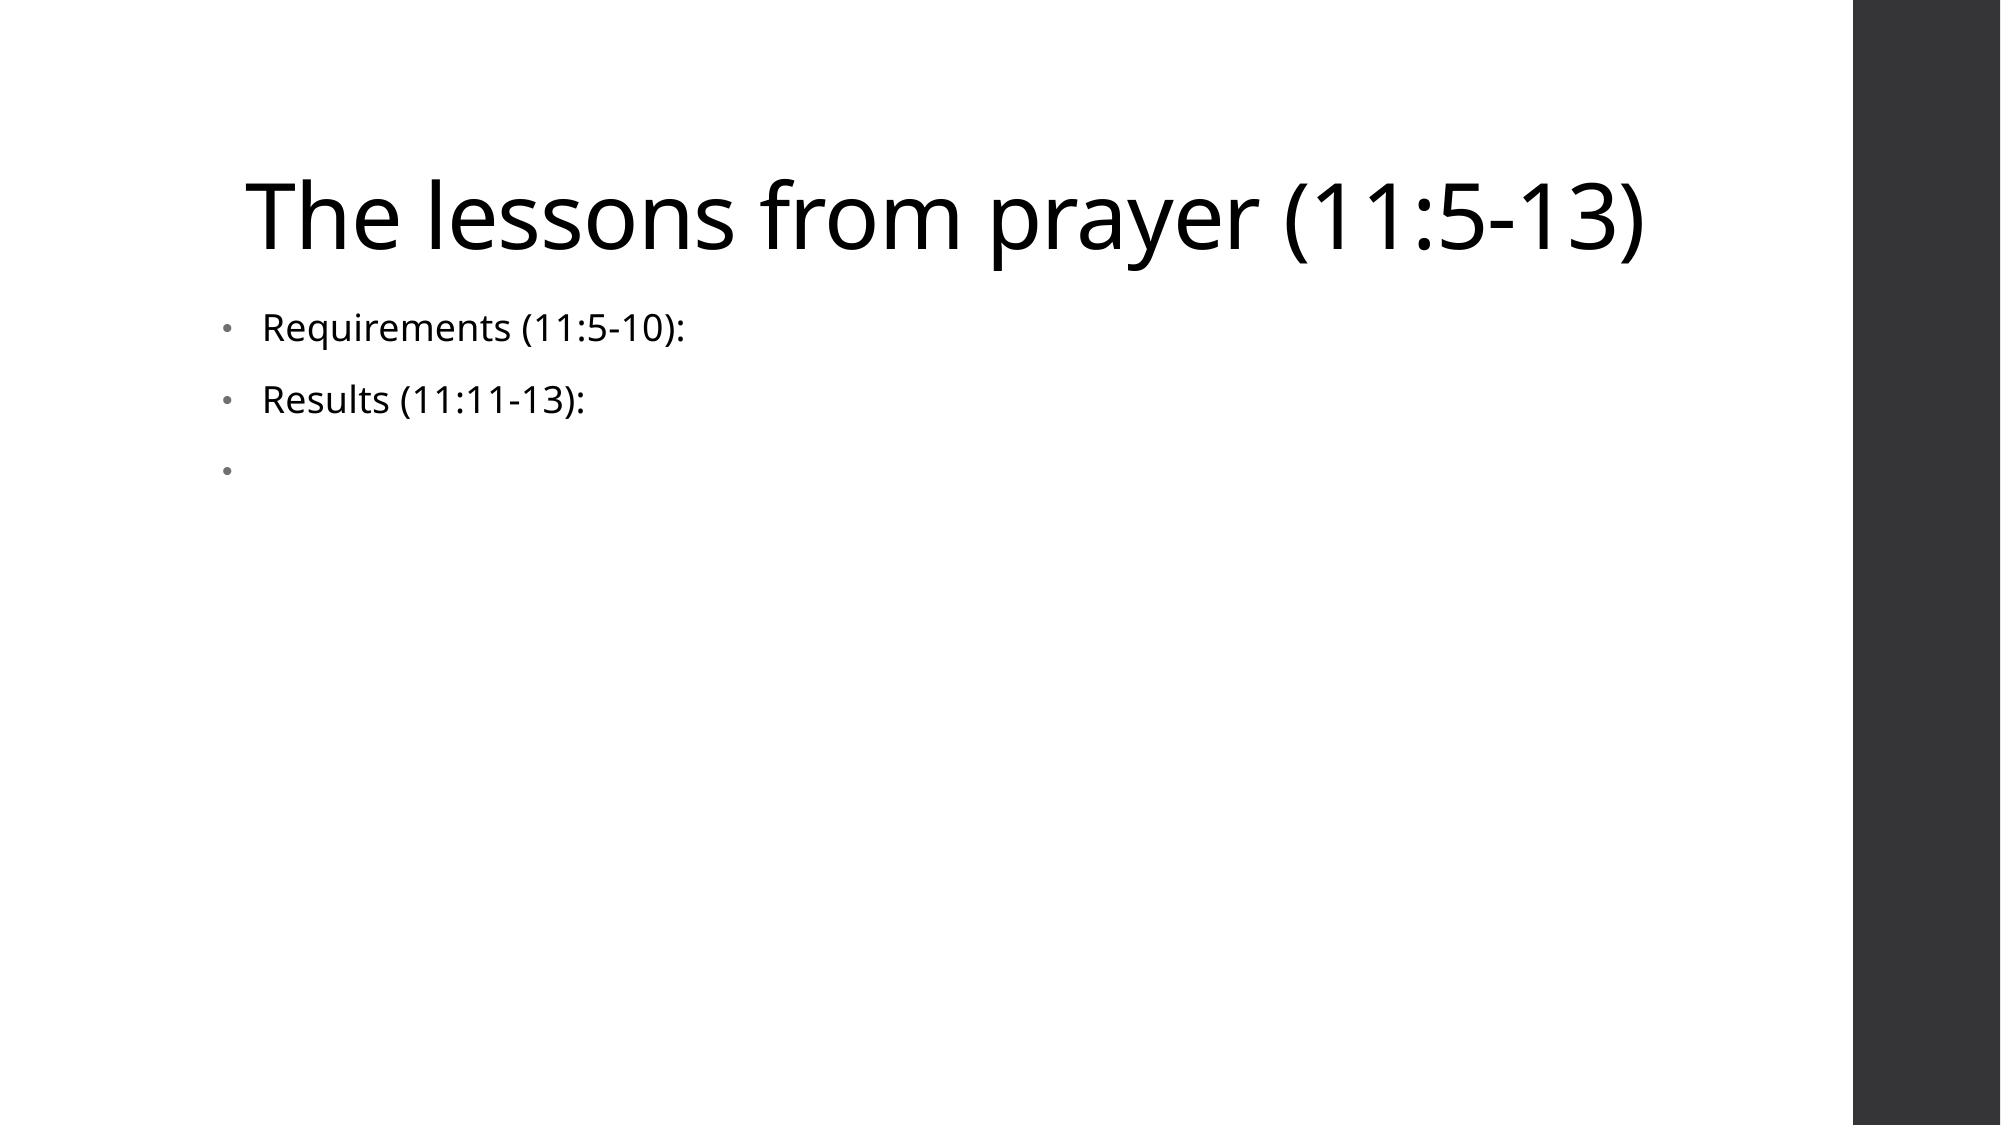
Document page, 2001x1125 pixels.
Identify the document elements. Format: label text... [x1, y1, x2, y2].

title The lessons from prayer (11:5-13) [206, 60, 1797, 278]
list Requirements (11:5-10): Results (11:11-13): [206, 299, 1617, 1014]
